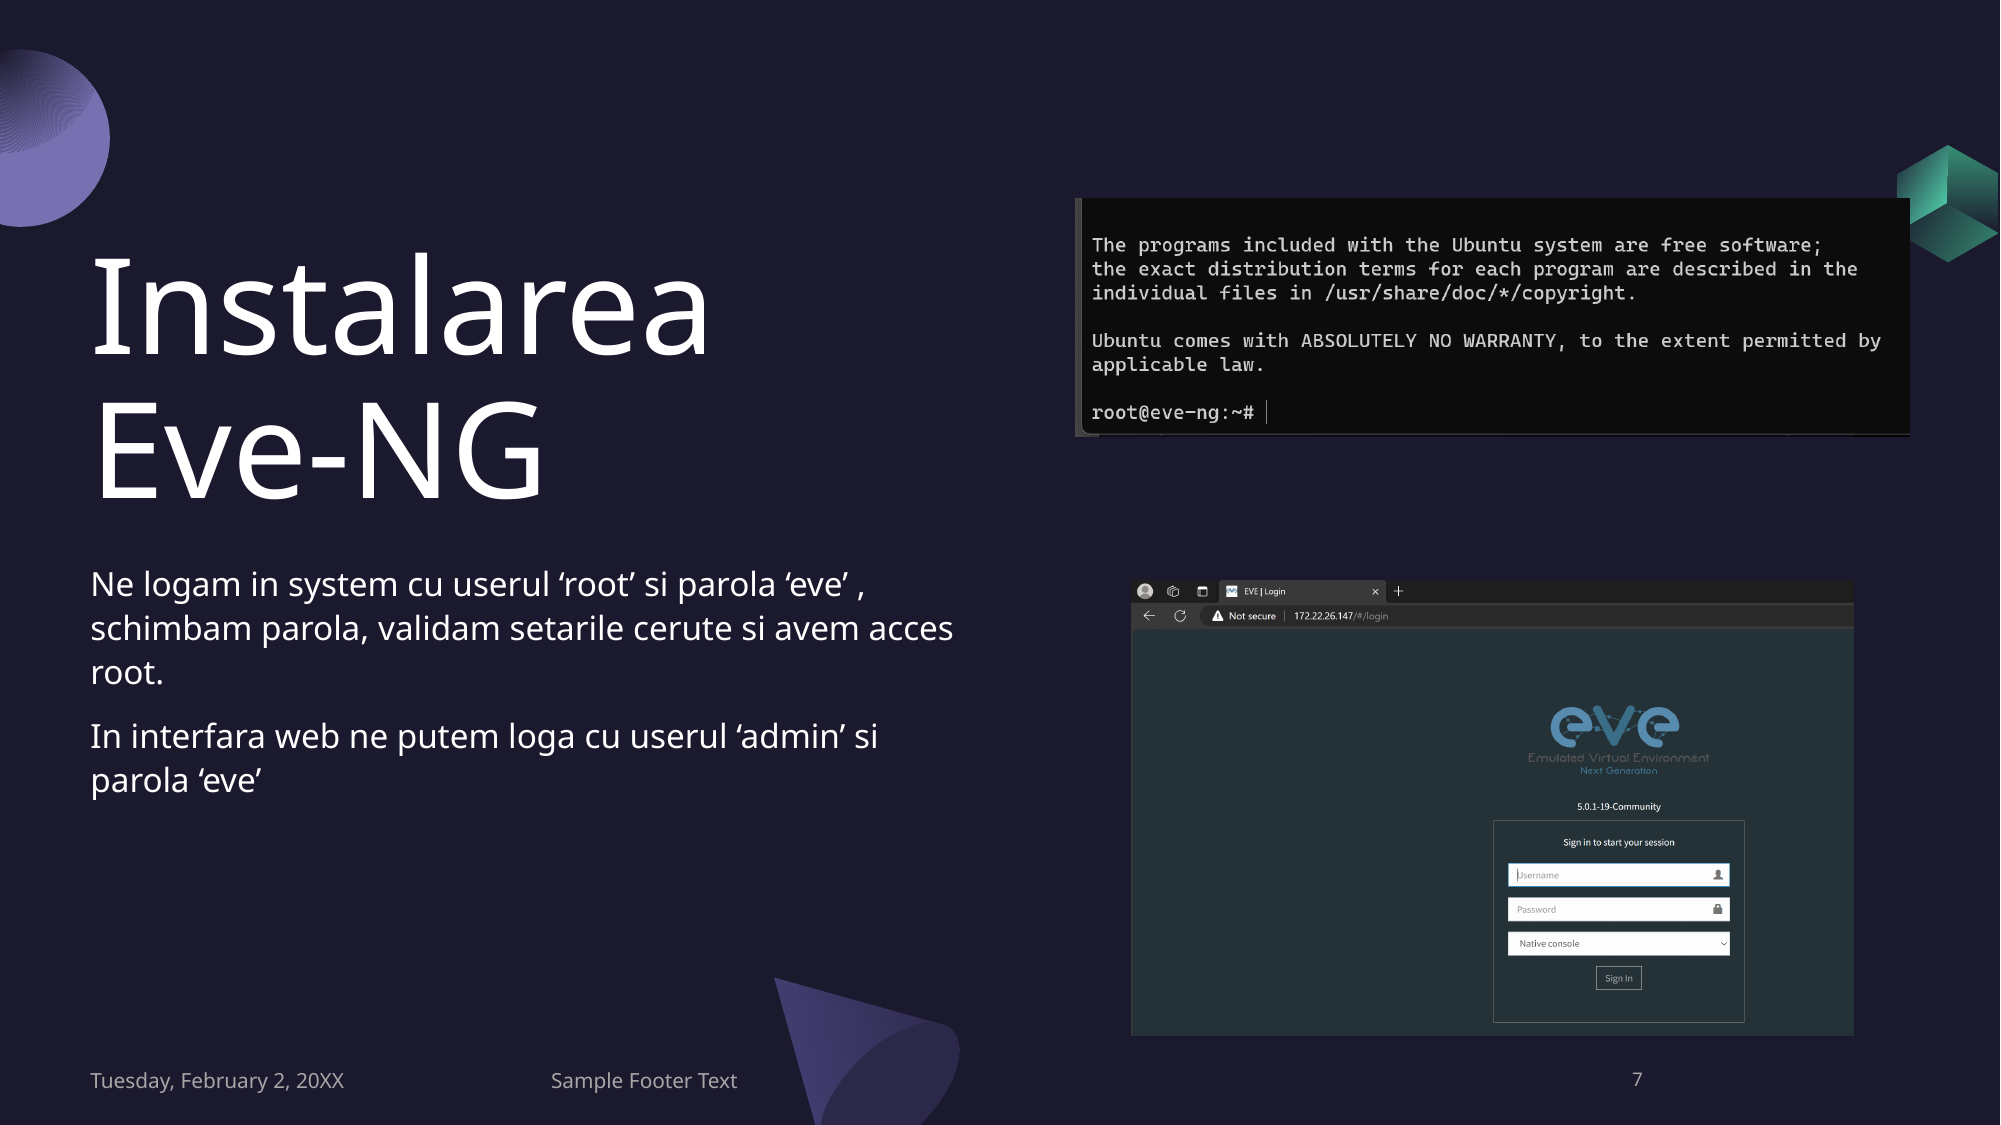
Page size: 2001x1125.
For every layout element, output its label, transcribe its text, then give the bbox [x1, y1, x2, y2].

text_box 6 [1632, 1067, 1910, 1093]
list Ne logam in system cu userul ‘root’ si parola ‘eve’ , schimbam parola, validam setarile cerute si avem acces root. In interfara web ne putem loga cu userul ‘admin’ si parola ‘eve’ [90, 559, 983, 1000]
text_box Tuesday, February 2, 20XX [90, 1067, 522, 1093]
text_box Sample Footer Text [551, 1067, 1598, 1093]
title Instalarea Eve-NG [90, 90, 983, 528]
text_box [0, 0, 2000, 1125]
picture [1075, 198, 1910, 437]
picture [1131, 580, 1854, 1036]
